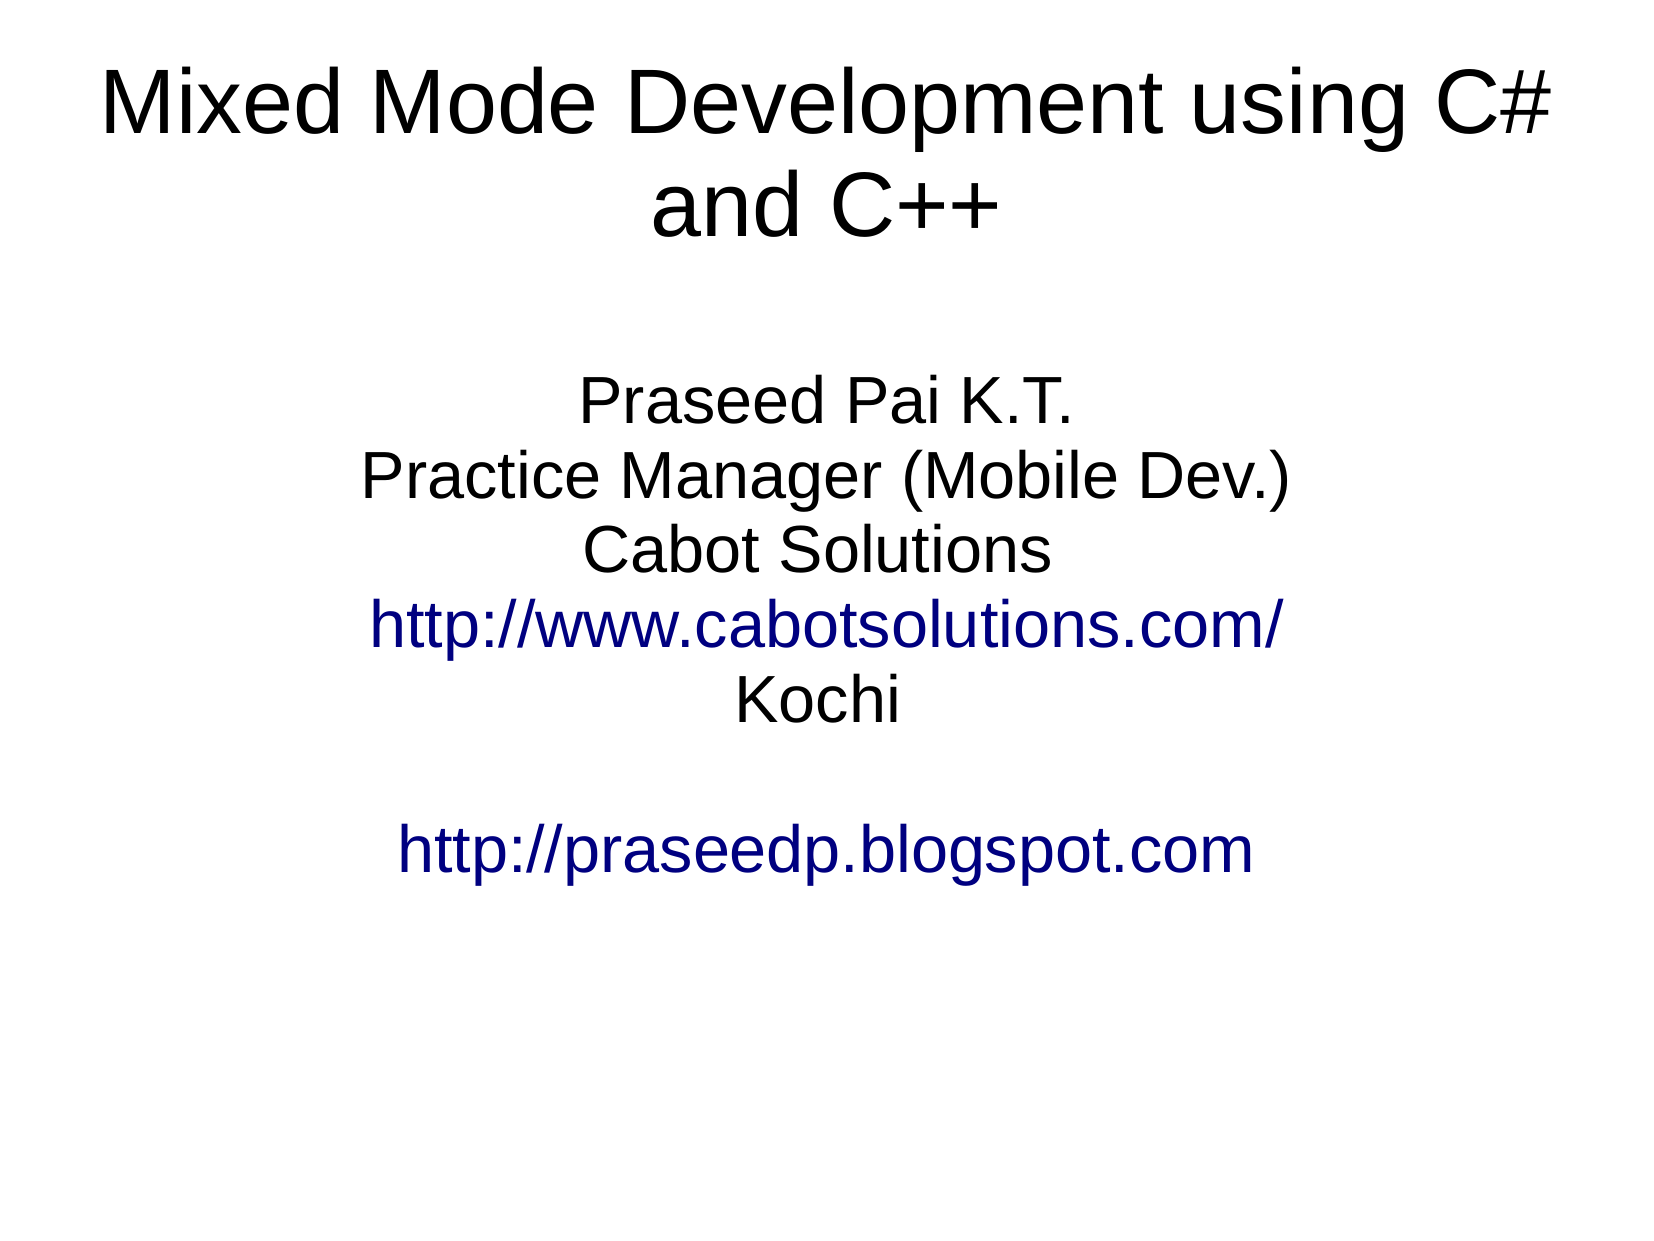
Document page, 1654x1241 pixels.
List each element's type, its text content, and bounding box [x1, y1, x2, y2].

subtitle Praseed Pai K.T. Practice Manager (Mobile Dev.) Cabot Solutions http://www.cabotsolutions.com/ Kochi http://praseedp.blogspot.com [82, 297, 1571, 1102]
title Mixed Mode Development using C# and C++ [82, 49, 1571, 257]
